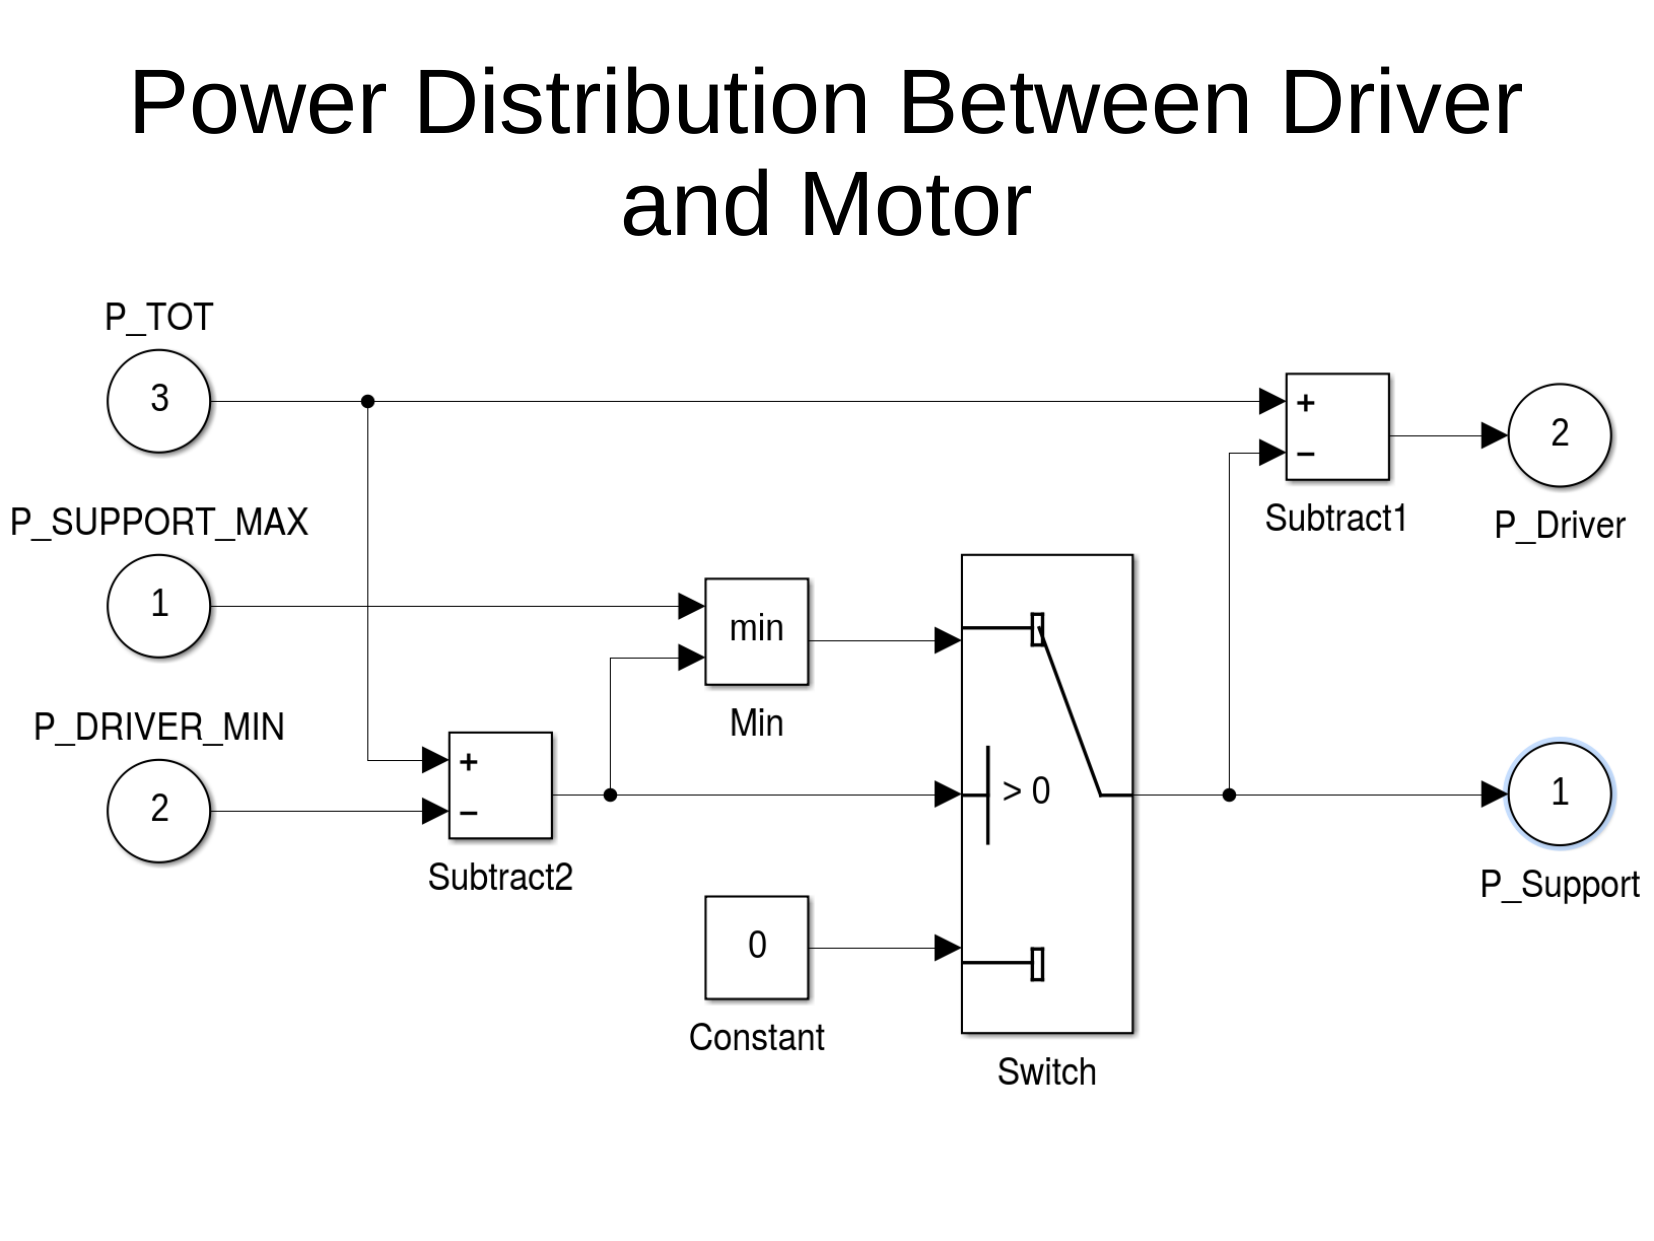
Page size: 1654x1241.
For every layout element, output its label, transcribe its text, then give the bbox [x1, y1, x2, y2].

title Power Distribution Between Driver and Motor [82, 49, 1571, 257]
picture [0, 266, 1654, 1111]
